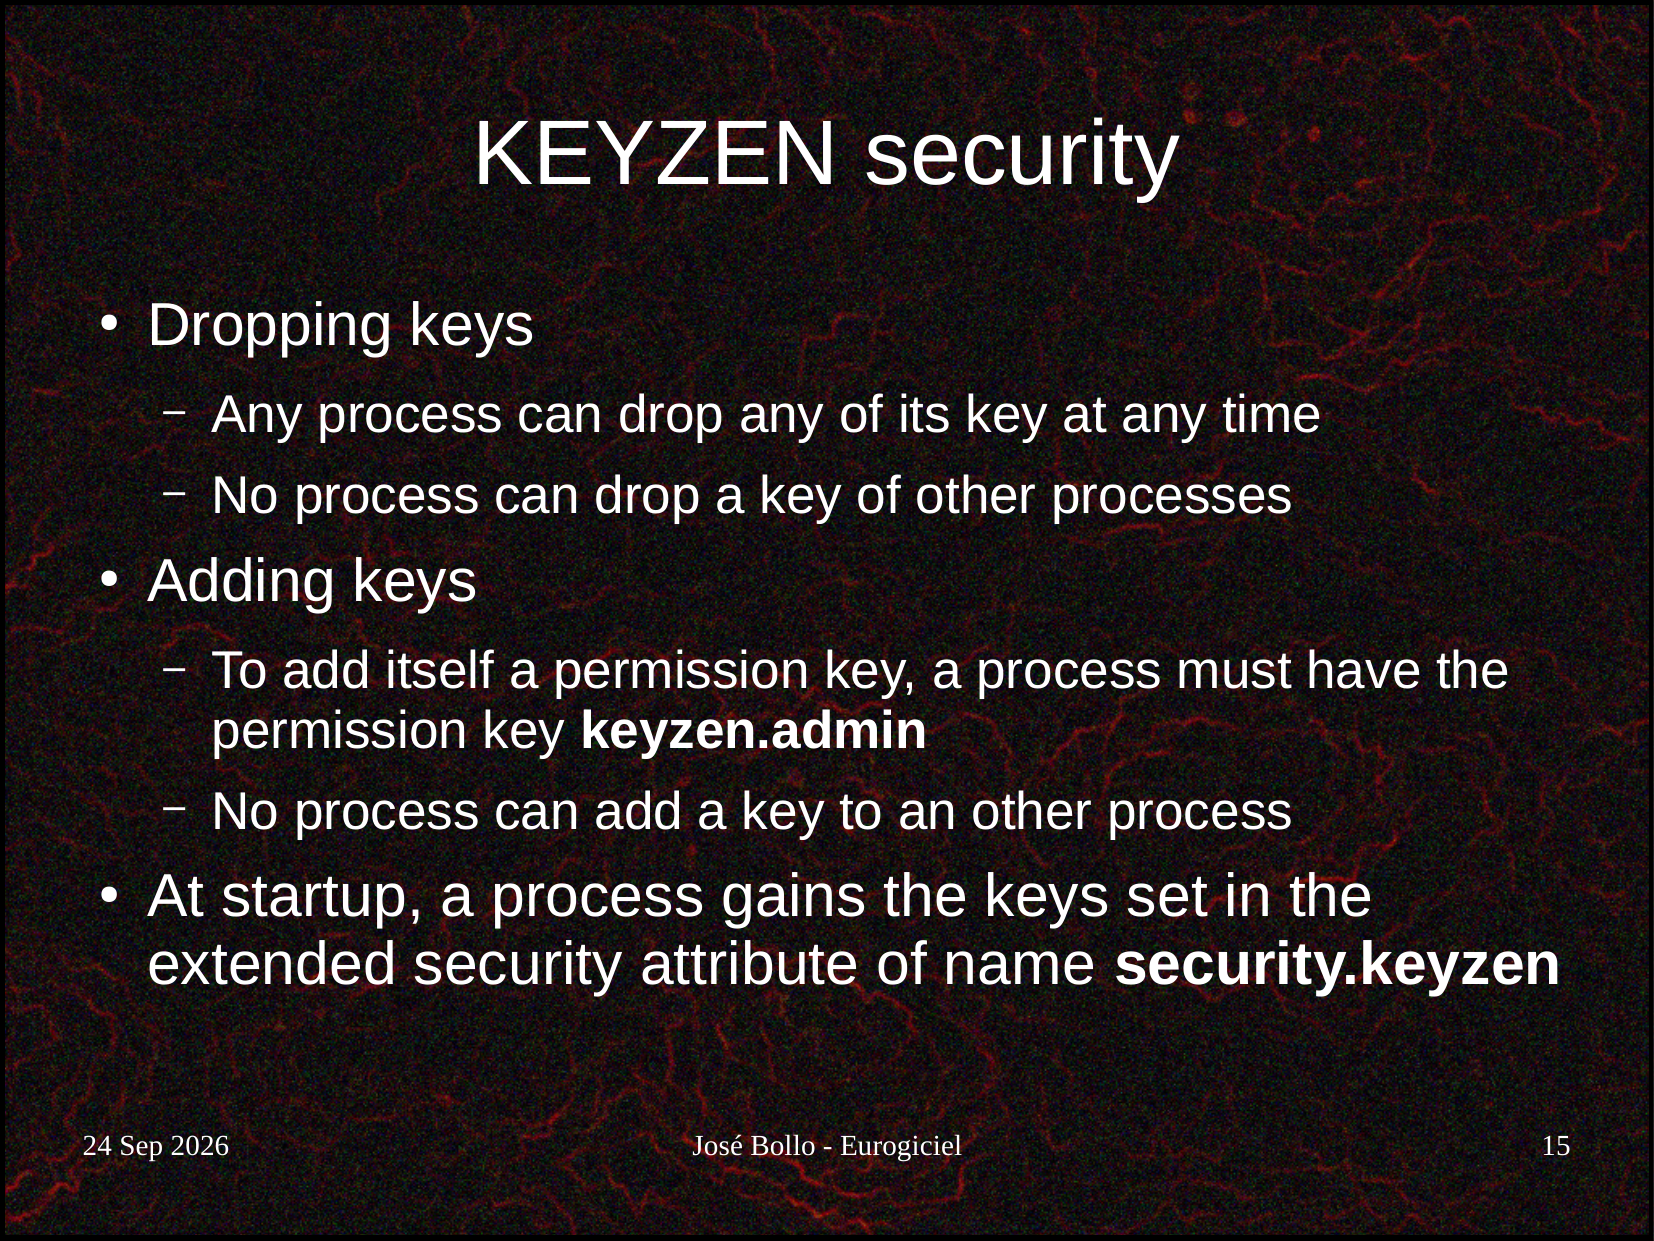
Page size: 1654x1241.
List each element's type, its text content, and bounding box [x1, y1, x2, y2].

picture [5, 5, 1649, 1235]
list Dropping keys Any process can drop any of its key at any time No process can drop a key of other processes Adding keys To add itself a permission key, a process must have the permission key keyzen.admin No process can add a key to an other process At startup, a process gains the keys set in the extended security attribute of name security.keyzen [82, 290, 1571, 1010]
title KEYZEN security [82, 49, 1571, 257]
